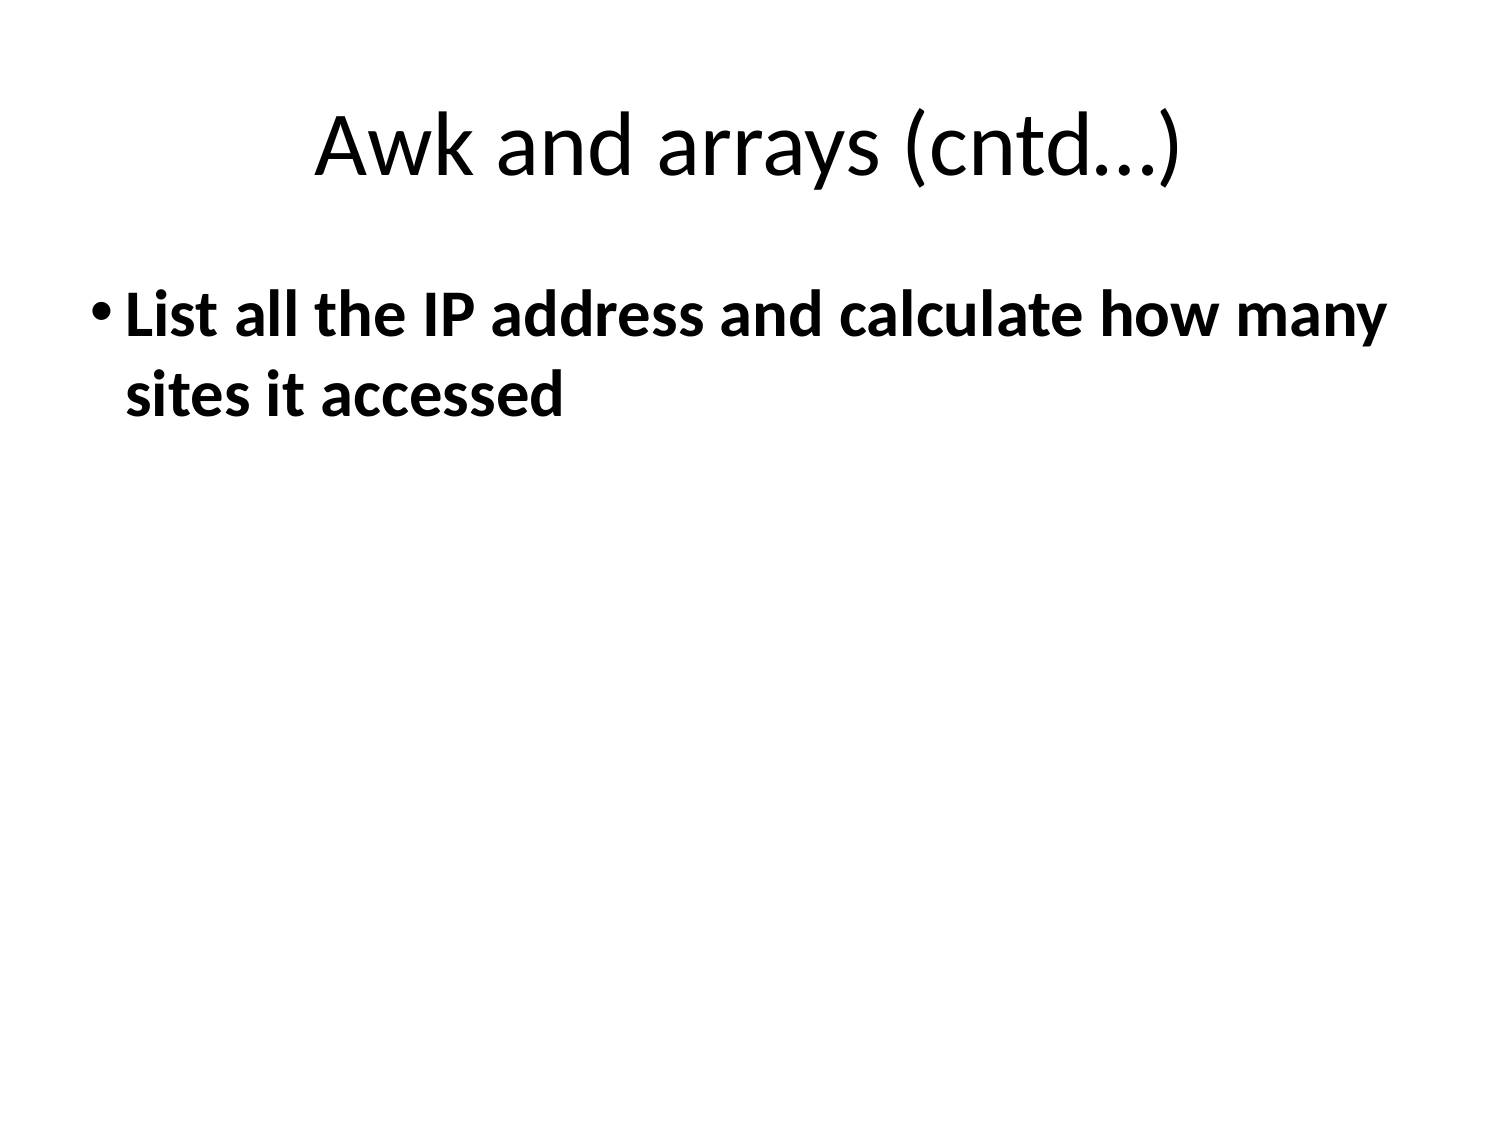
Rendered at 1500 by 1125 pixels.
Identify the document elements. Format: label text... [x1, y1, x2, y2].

text_box Awk and arrays (cntd…) [75, 45, 1425, 233]
text_box List all the IP address and calculate how many sites it accessed [75, 262, 1425, 1005]
